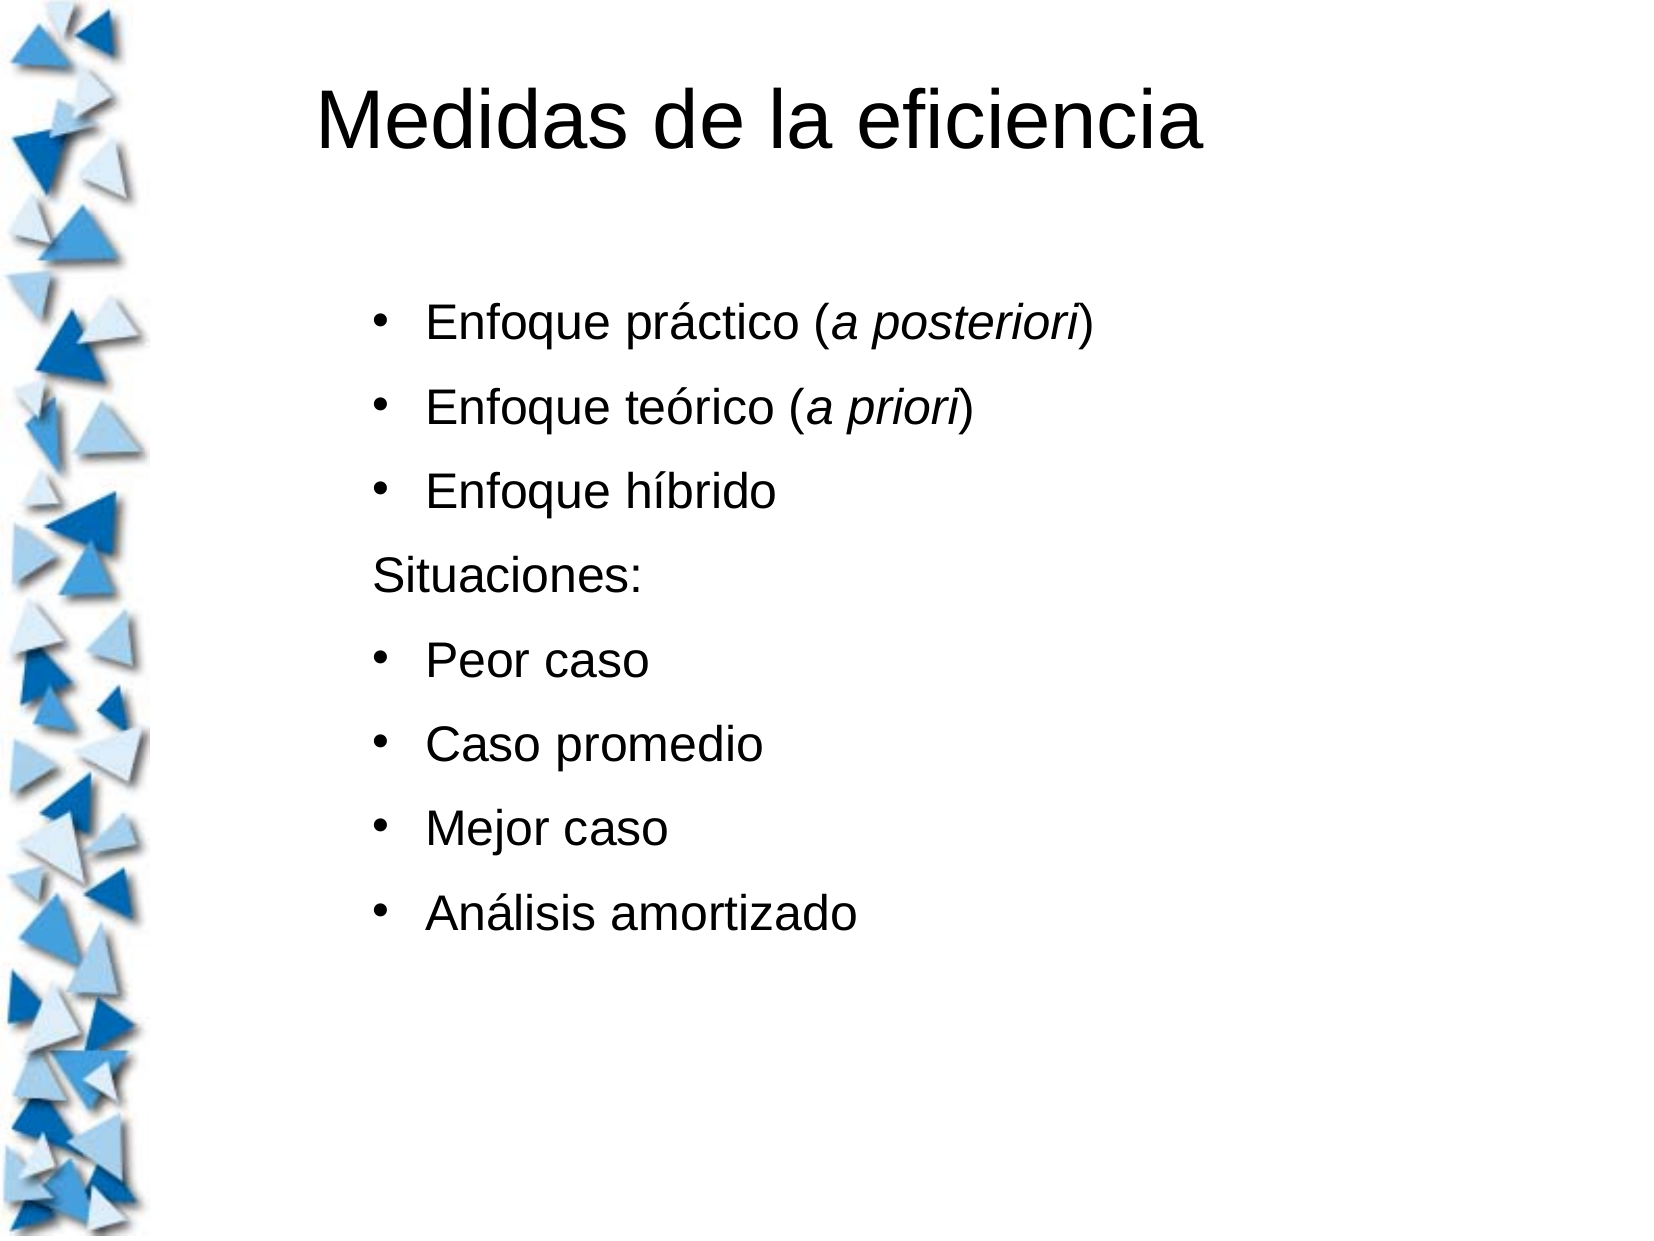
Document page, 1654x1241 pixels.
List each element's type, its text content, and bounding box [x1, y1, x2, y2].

list Enfoque práctico (a posteriori) Enfoque teórico (a priori) Enfoque híbrido Situaciones: Peor caso Caso promedio Mejor caso Análisis amortizado [354, 295, 1270, 969]
title Medidas de la eficiencia [315, 56, 1571, 185]
picture [0, 0, 150, 1236]
